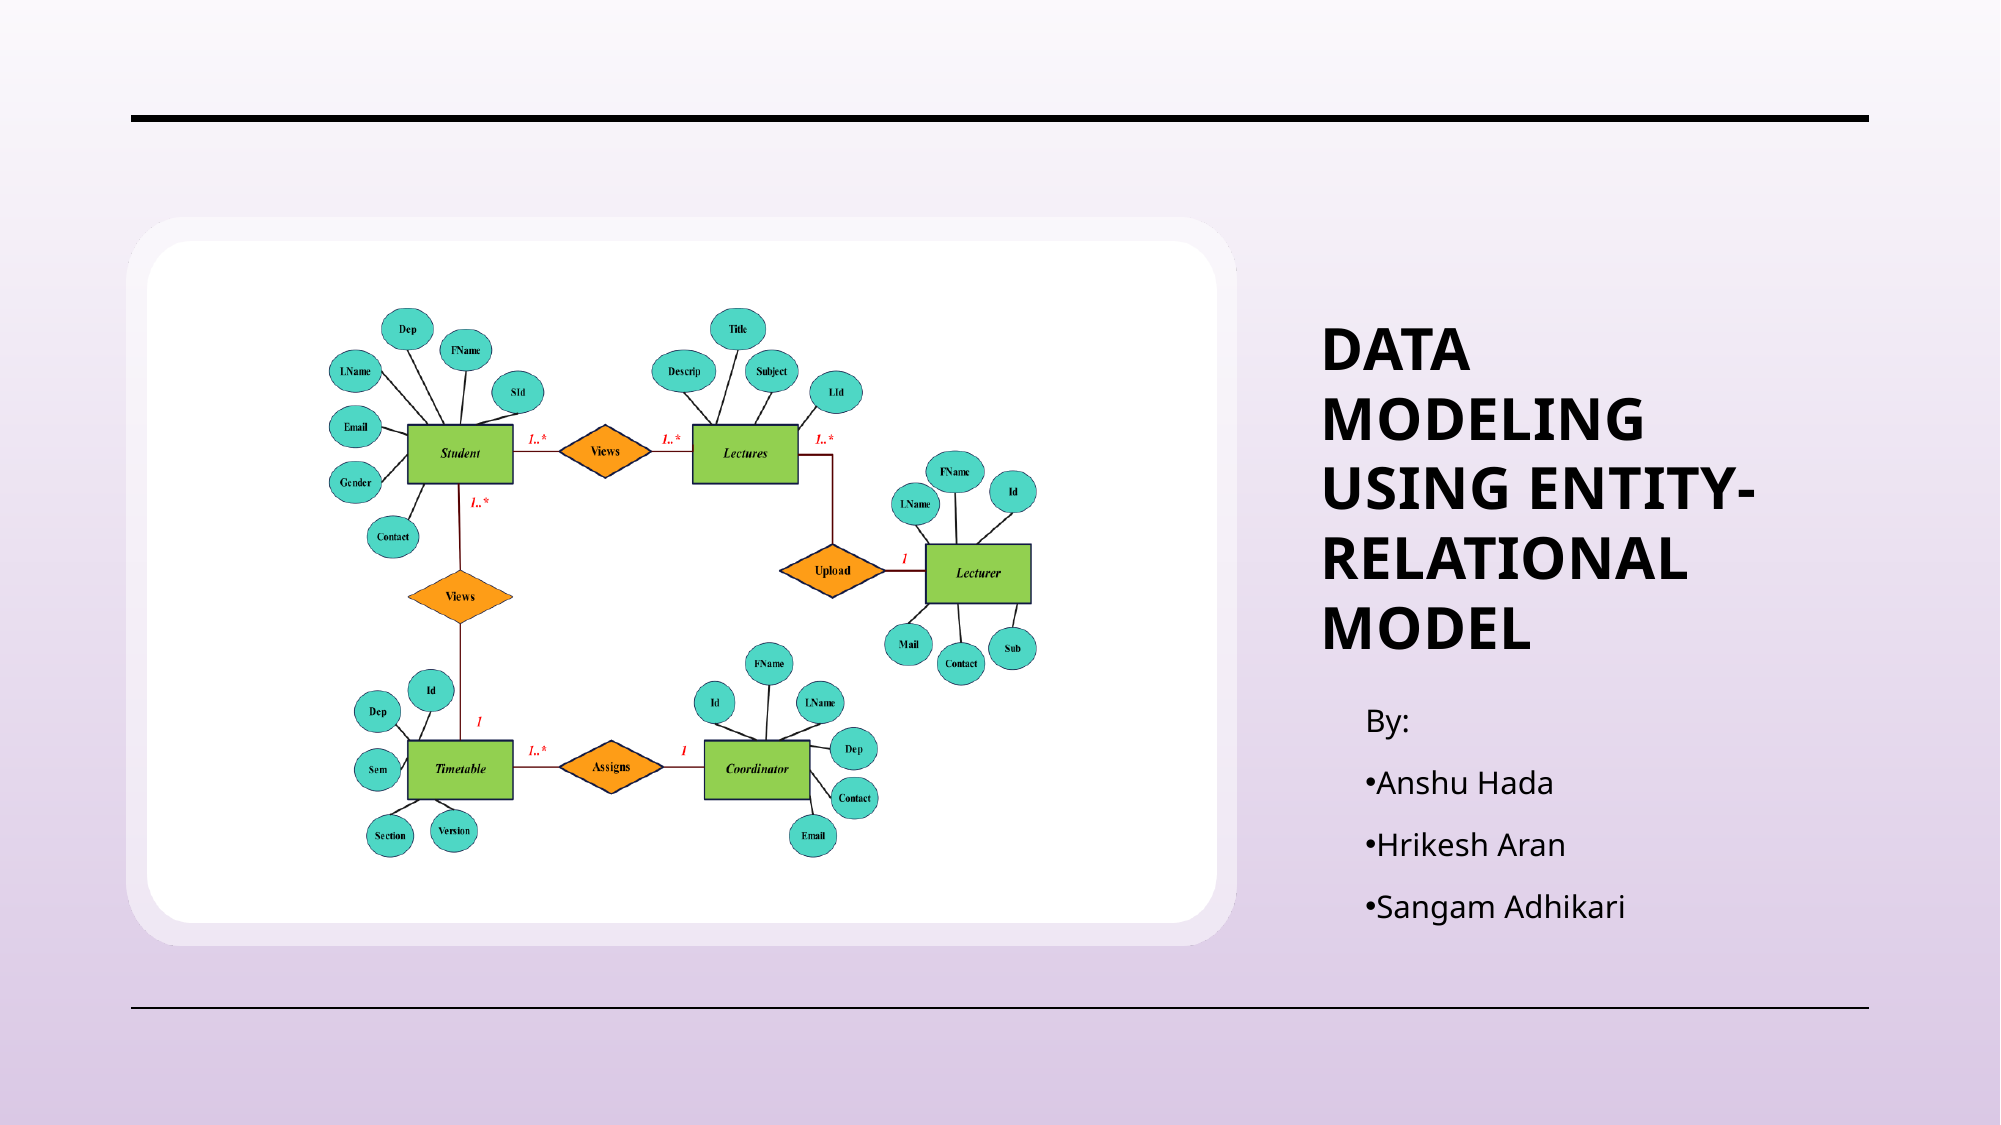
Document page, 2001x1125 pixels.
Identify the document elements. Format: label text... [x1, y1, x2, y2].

picture [126, 217, 1237, 946]
title Data Modeling Using Entity-Relational Model [1305, 304, 1786, 803]
subtitle By: Anshu Hada Hrikesh Aran Sangam Adhikari [1350, 690, 1935, 999]
